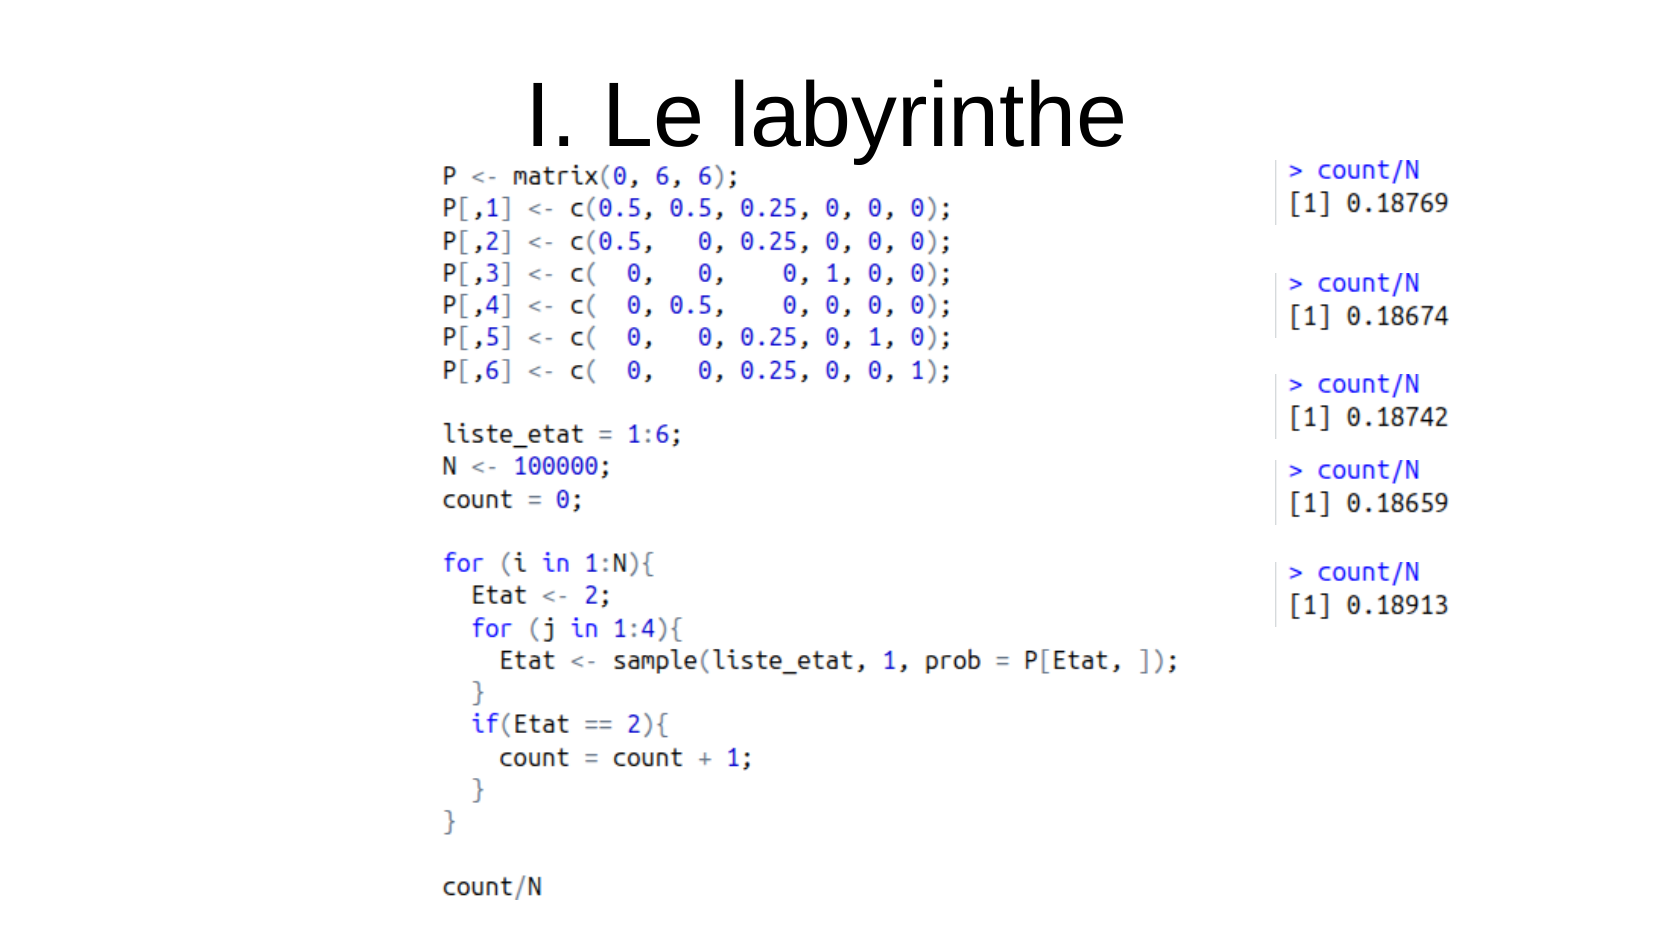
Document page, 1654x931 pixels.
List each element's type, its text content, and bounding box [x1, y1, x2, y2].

picture [1275, 160, 1452, 226]
picture [1275, 460, 1452, 526]
picture [426, 193, 1183, 901]
title I. Le labyrinthe [82, 37, 1571, 193]
picture [1275, 562, 1452, 627]
picture [1275, 374, 1452, 440]
picture [1275, 273, 1452, 338]
